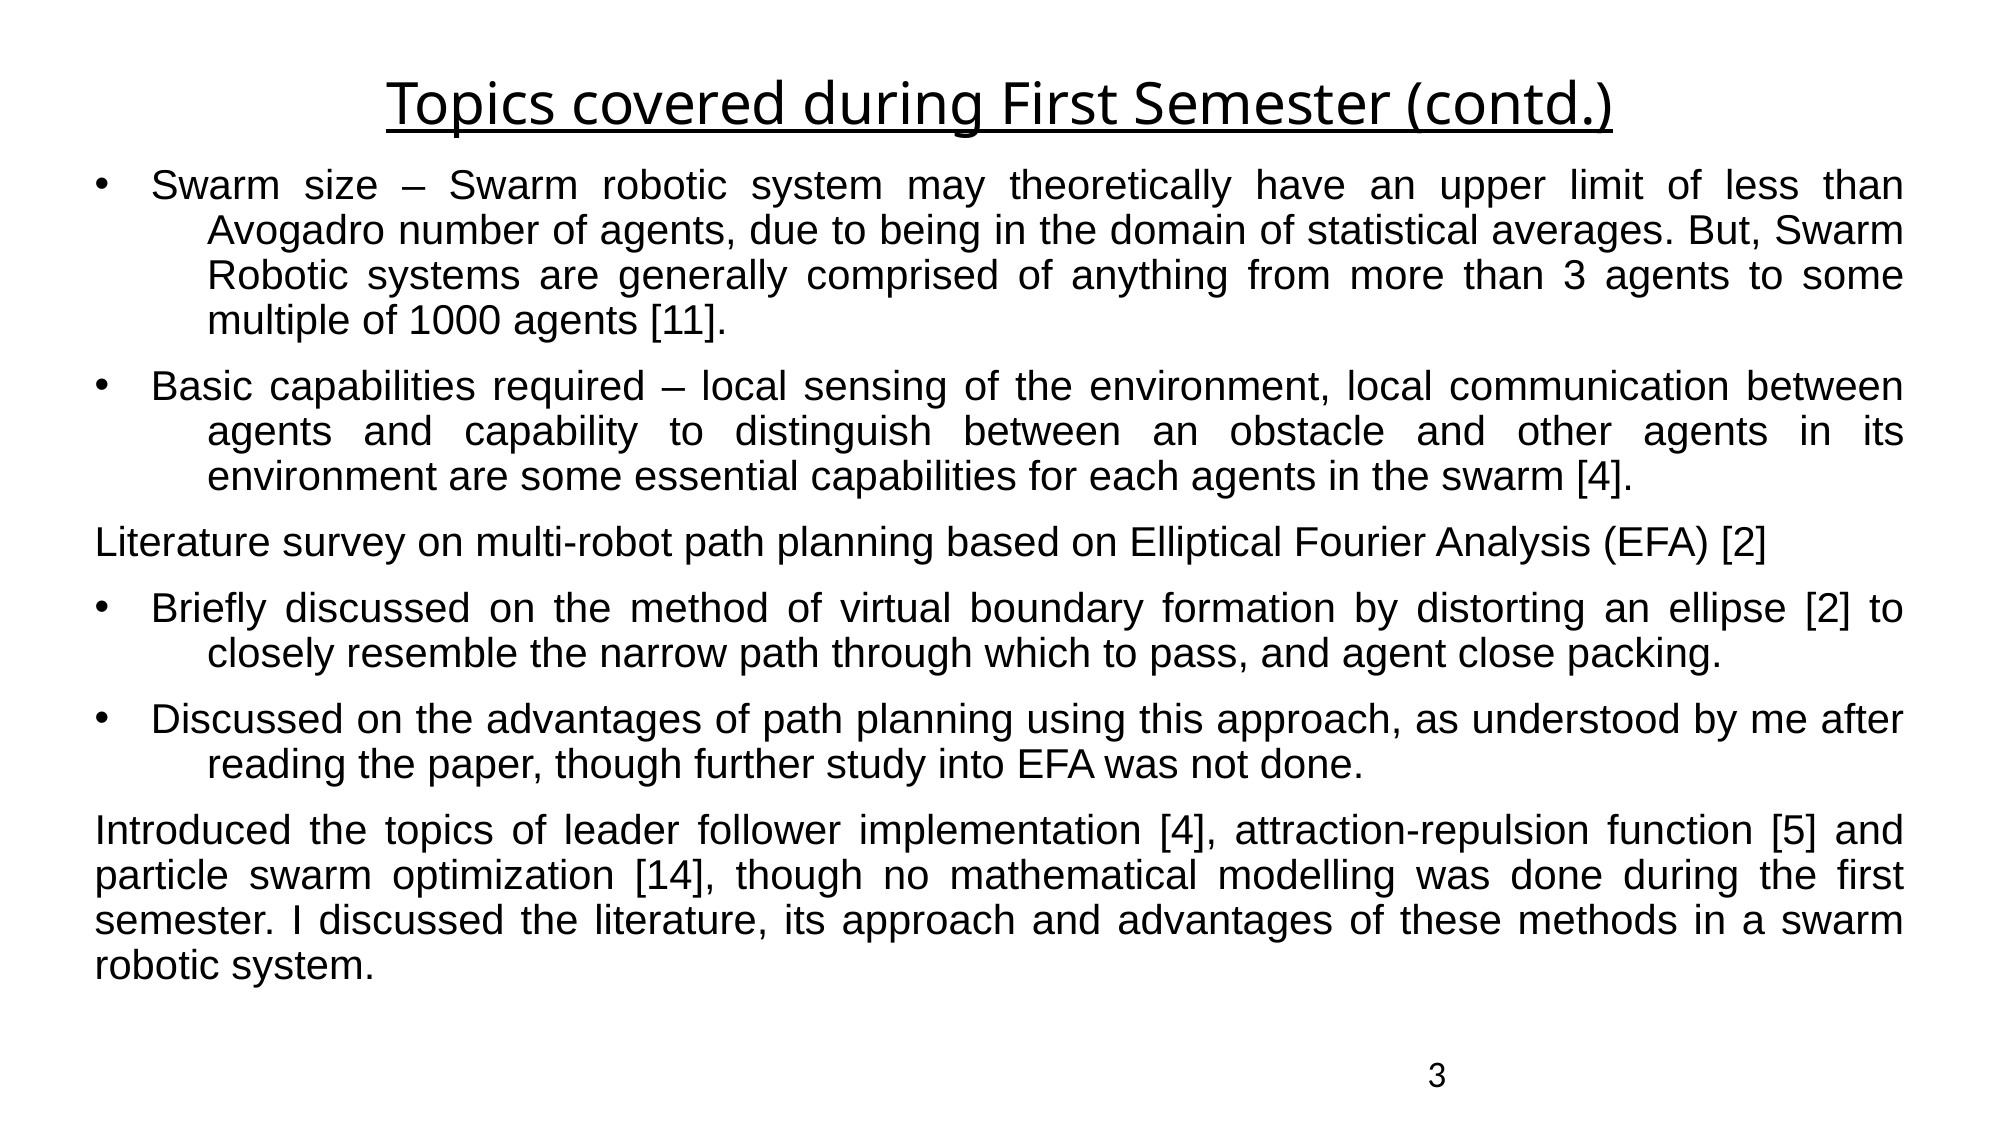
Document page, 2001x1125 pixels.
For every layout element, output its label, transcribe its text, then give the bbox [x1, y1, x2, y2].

title Topics covered during First Semester (contd.) [249, 66, 1750, 156]
text_box [1412, 1042, 1863, 1103]
subtitle Swarm size – Swarm robotic system may theoretically have an upper limit of less than Avogadro number of agents, due to being in the domain of statistical averages. But, Swarm Robotic systems are generally comprised of anything from more than 3 agents to some multiple of 1000 agents [11]. Basic capabilities required – local sensing of the environment, local communication between agents and capability to distinguish between an obstacle and other agents in its environment are some essential capabilities for each agents in the swarm [4]. Literature survey on multi-robot path planning based on Elliptical Fourier Analysis (EFA) [2] Briefly discussed on the method of virtual boundary formation by distorting an ellipse [2] to closely resemble the narrow path through which to pass, and agent close packing. Discussed on the advantages of path planning using this approach, as understood by me after reading the paper, though further study into EFA was not done. Introduced the topics of leader follower implementation [4], attraction-repulsion function [5] and particle swarm optimization [14], though no mathematical modelling was done during the first semester. I discussed the literature, its approach and advantages of these methods in a swarm robotic system. [79, 156, 1921, 1043]
